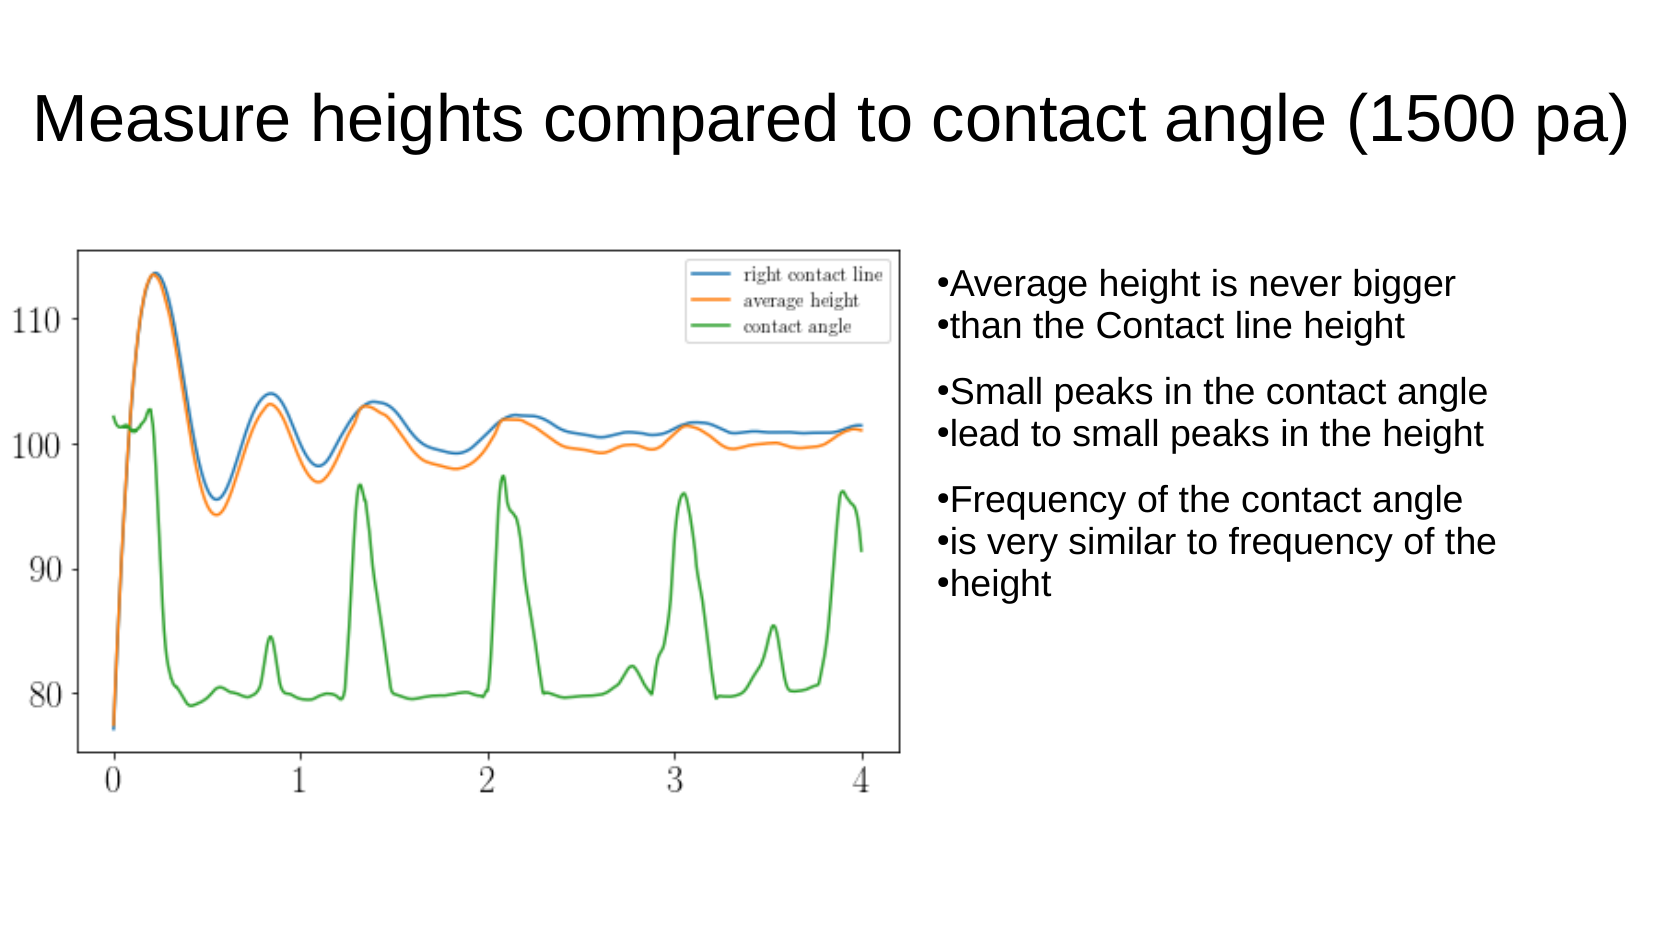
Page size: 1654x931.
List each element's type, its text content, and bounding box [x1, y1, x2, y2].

text_box Average height is never bigger than the Contact line height Small peaks in the contact angle lead to small peaks in the height Frequency of the contact angle is very similar to frequency of the height [921, 255, 1546, 612]
picture [0, 240, 912, 811]
title Measure heights compared to contact angle (1500 pa) [30, 37, 1636, 193]
